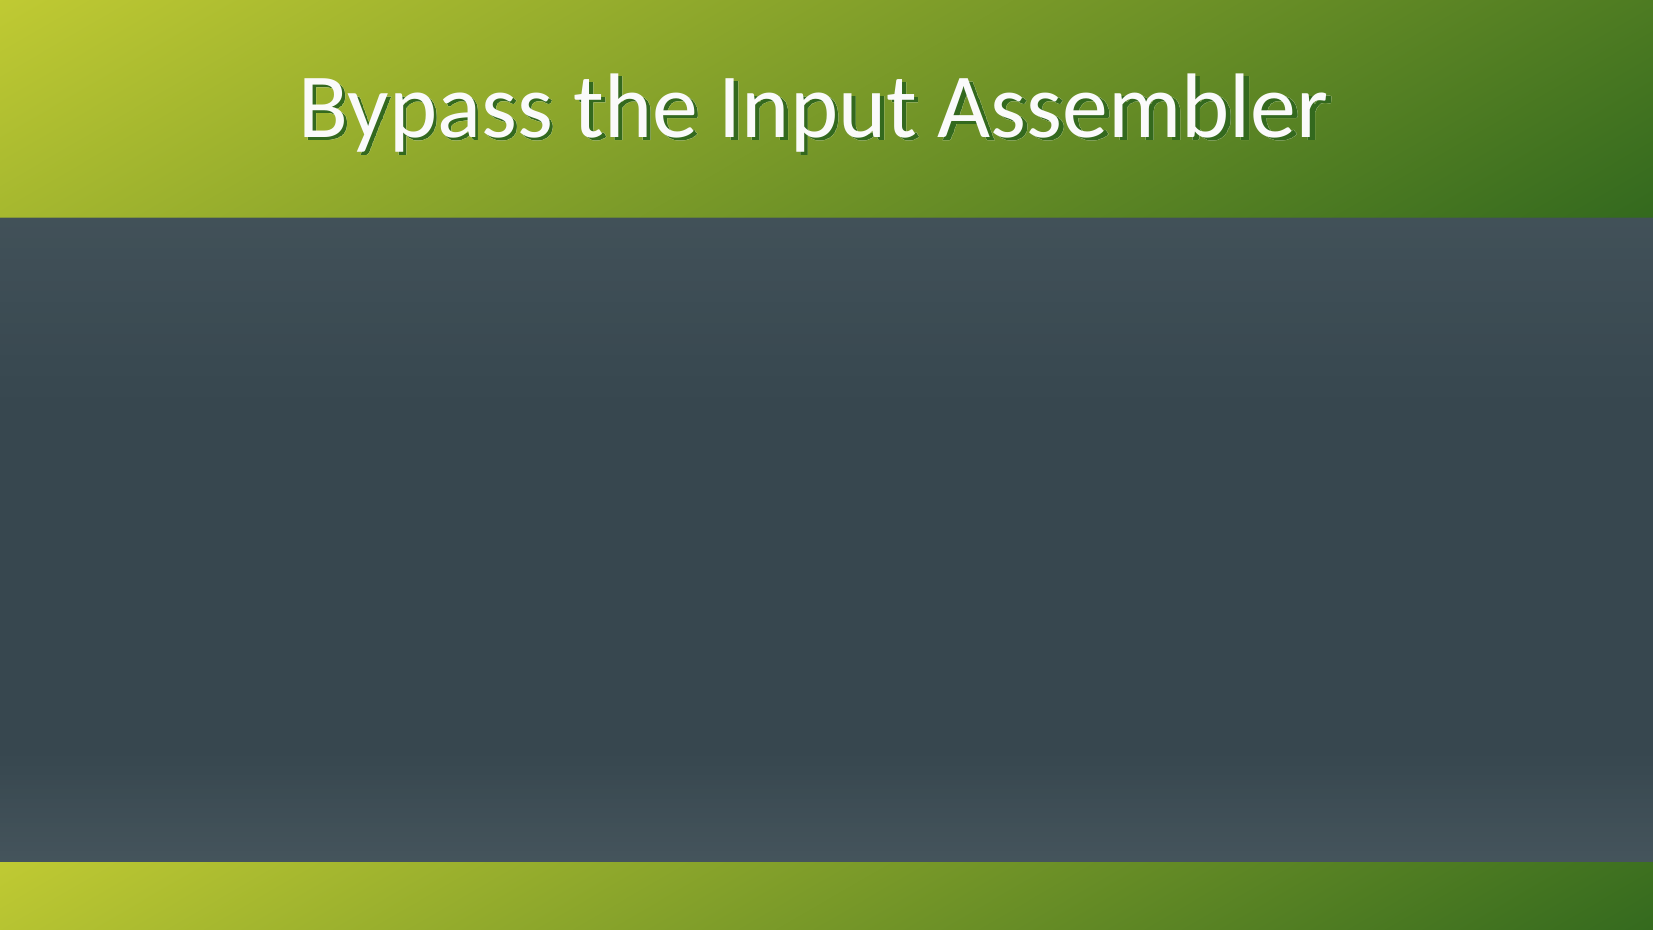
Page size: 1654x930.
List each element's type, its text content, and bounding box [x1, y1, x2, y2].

title Bypass the Input Assembler [74, 37, 1575, 193]
